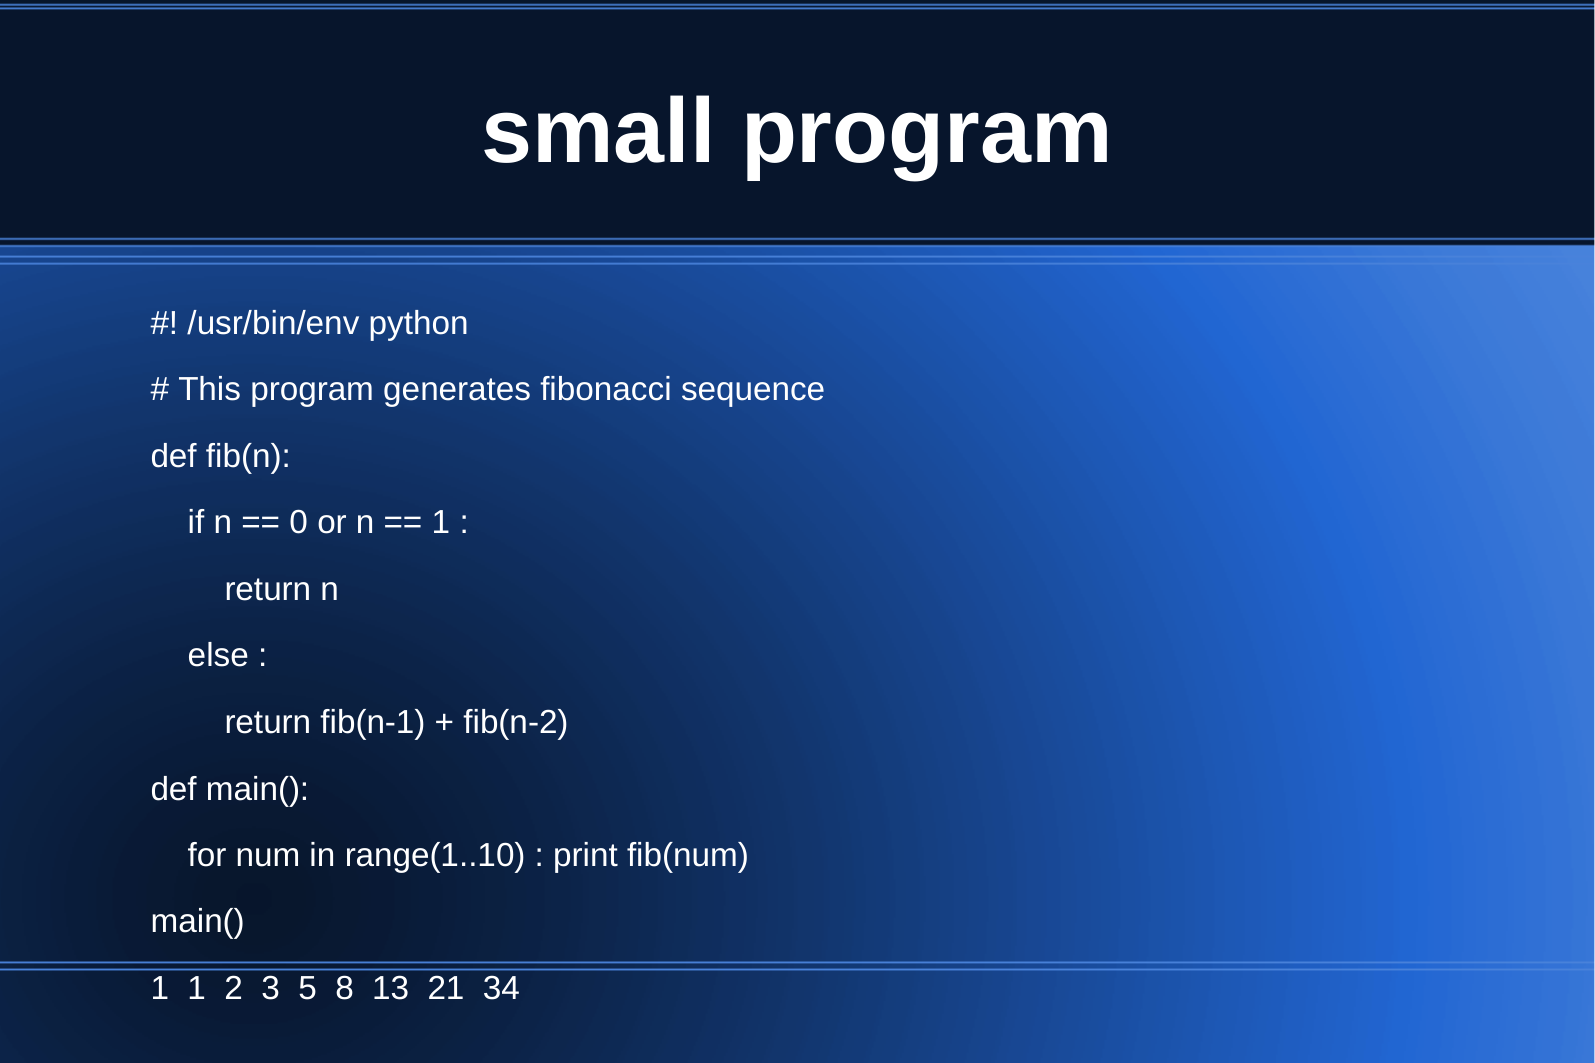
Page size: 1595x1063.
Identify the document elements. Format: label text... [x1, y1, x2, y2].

picture [0, 0, 1595, 1063]
list #! /usr/bin/env python # This program generates fibonacci sequence def fib(n): if n == 0 or n == 1 : return n else : return fib(n-1) + fib(n-2) def main(): for num in range(1..10) : print fib(num) main() 1 1 2 3 5 8 13 21 34 [79, 304, 1515, 1063]
title small program [79, 49, 1515, 213]
